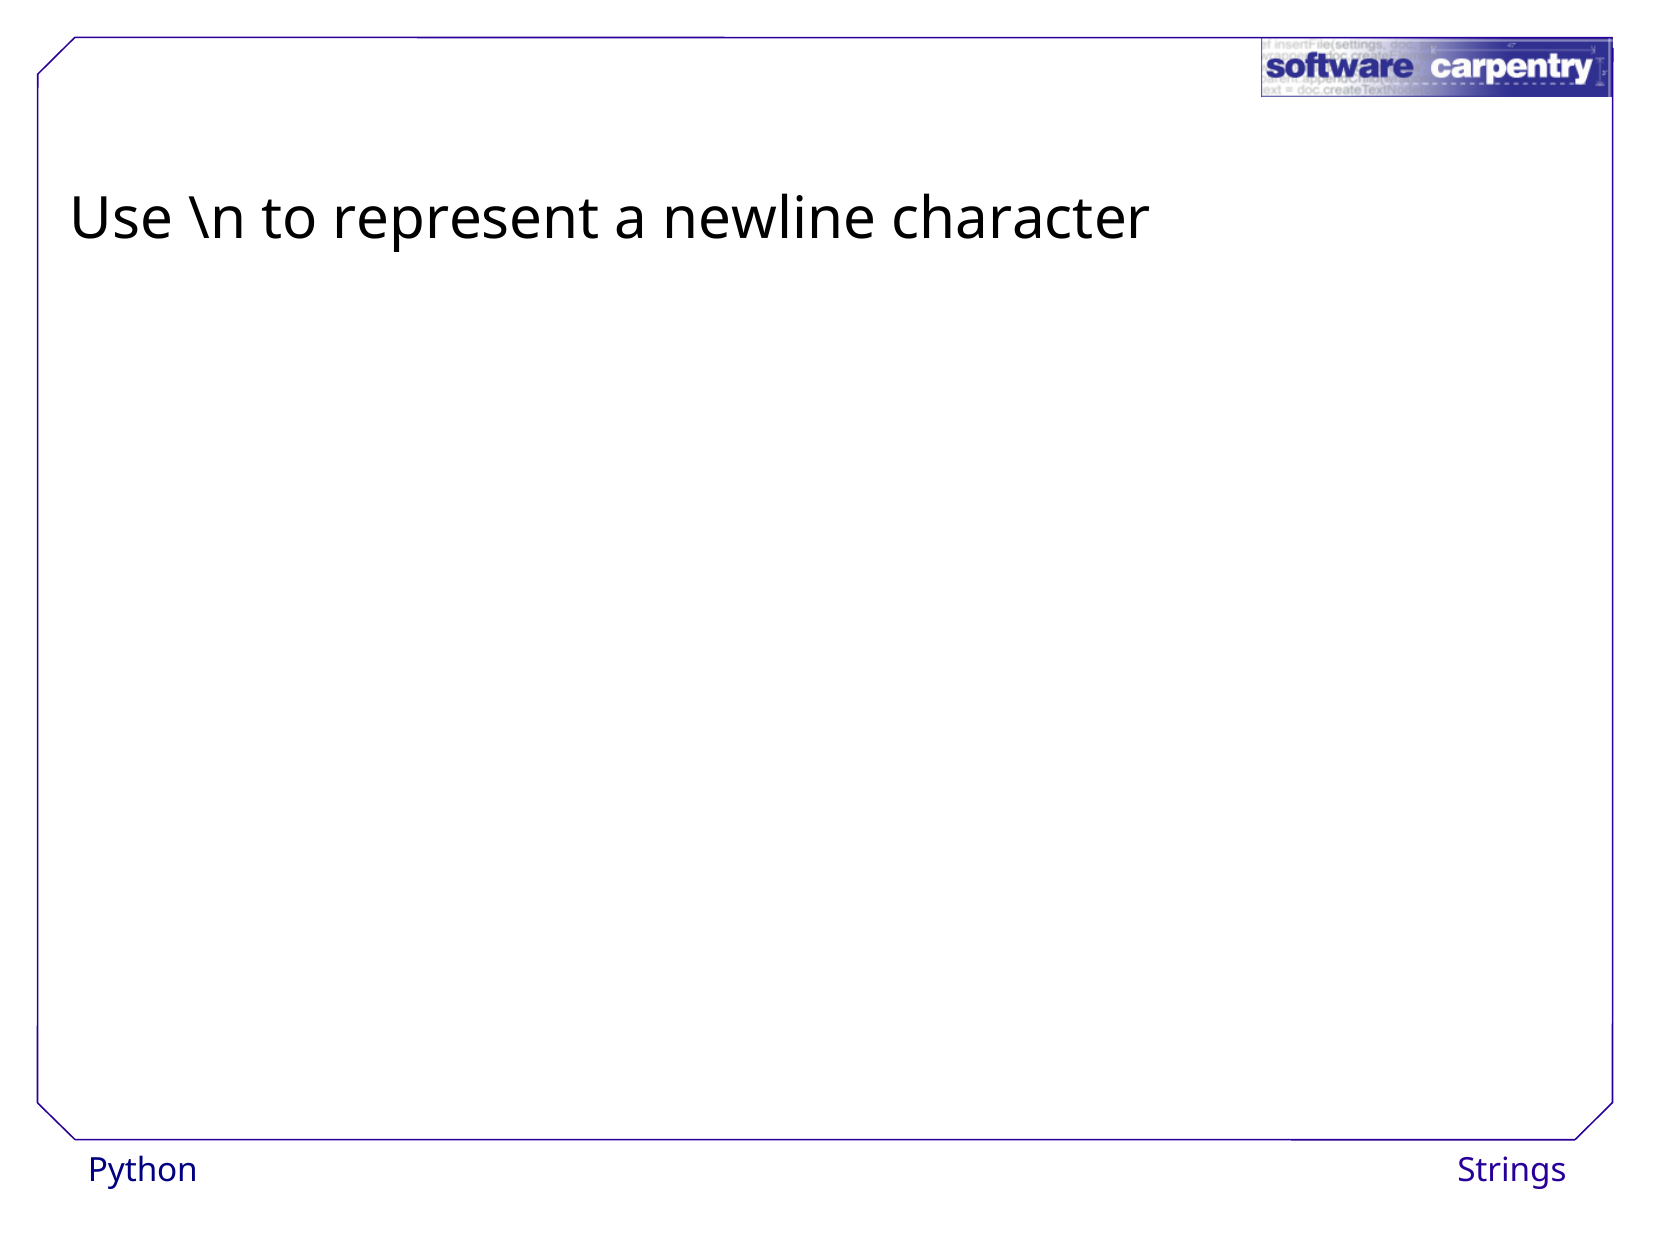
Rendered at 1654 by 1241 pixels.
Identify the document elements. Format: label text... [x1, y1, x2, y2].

picture [1261, 39, 1613, 97]
text_box Use \n to represent a newline character [55, 138, 1316, 259]
